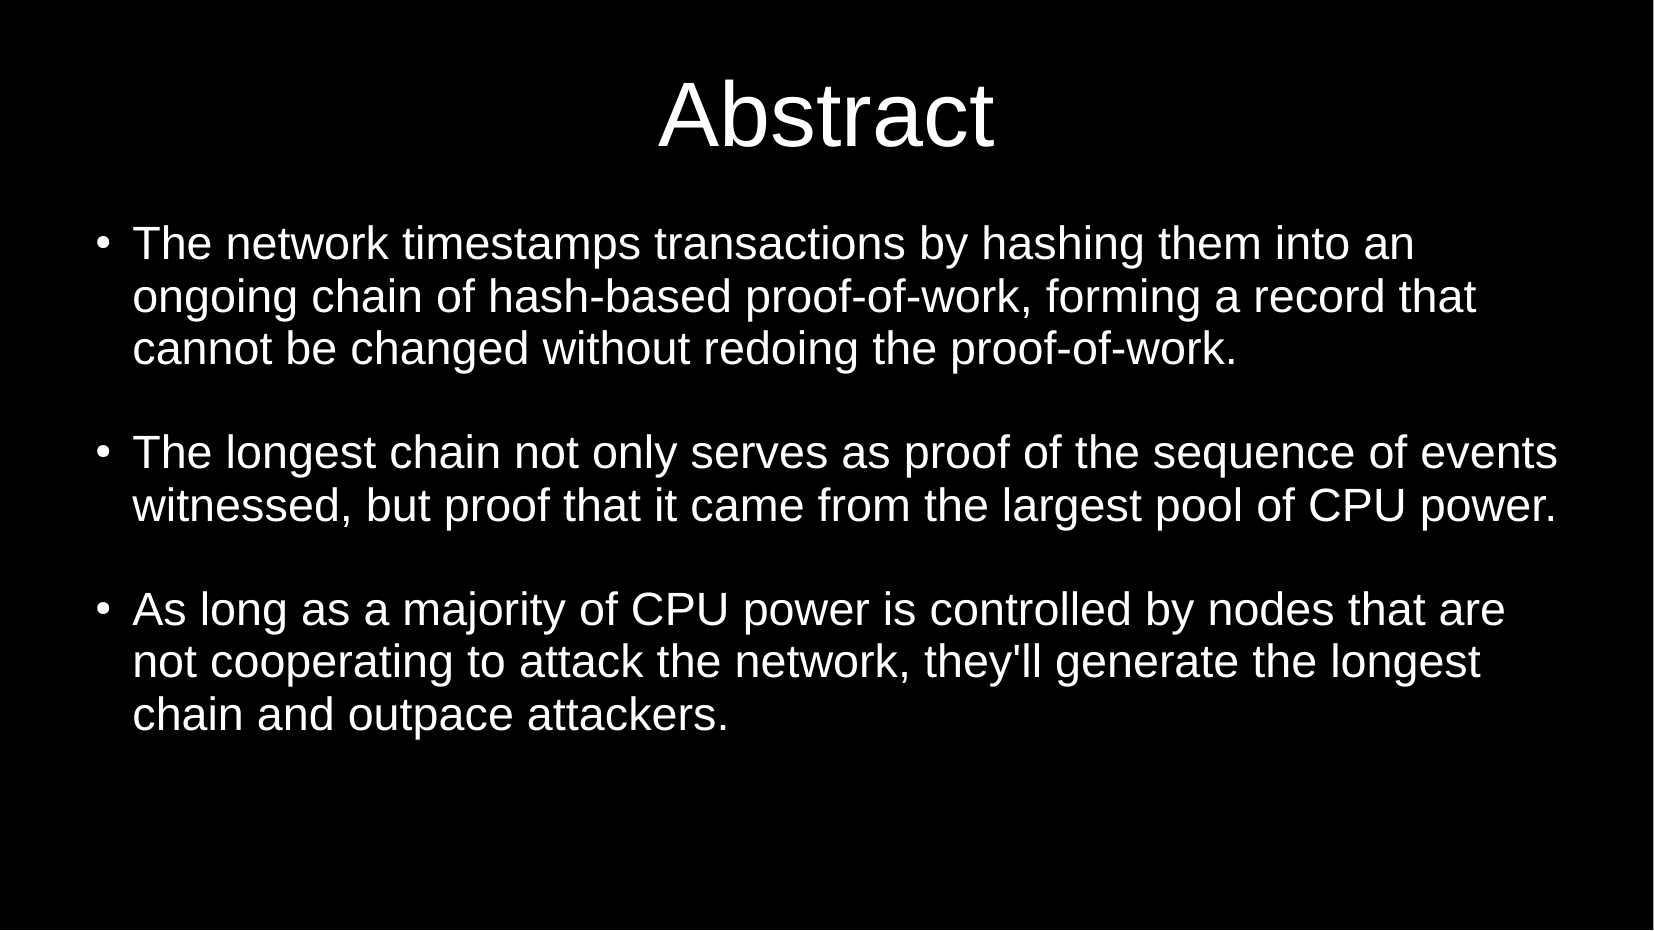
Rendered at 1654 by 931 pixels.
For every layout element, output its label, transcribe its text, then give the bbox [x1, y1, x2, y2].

list The network timestamps transactions by hashing them into an ongoing chain of hash-based proof-of-work, forming a record that cannot be changed without redoing the proof-of-work. The longest chain not only serves as proof of the sequence of events witnessed, but proof that it came from the largest pool of CPU power. As long as a majority of CPU power is controlled by nodes that are not cooperating to attack the network, they'll generate the longest chain and outpace attackers. [82, 217, 1571, 758]
title Abstract [82, 37, 1571, 193]
